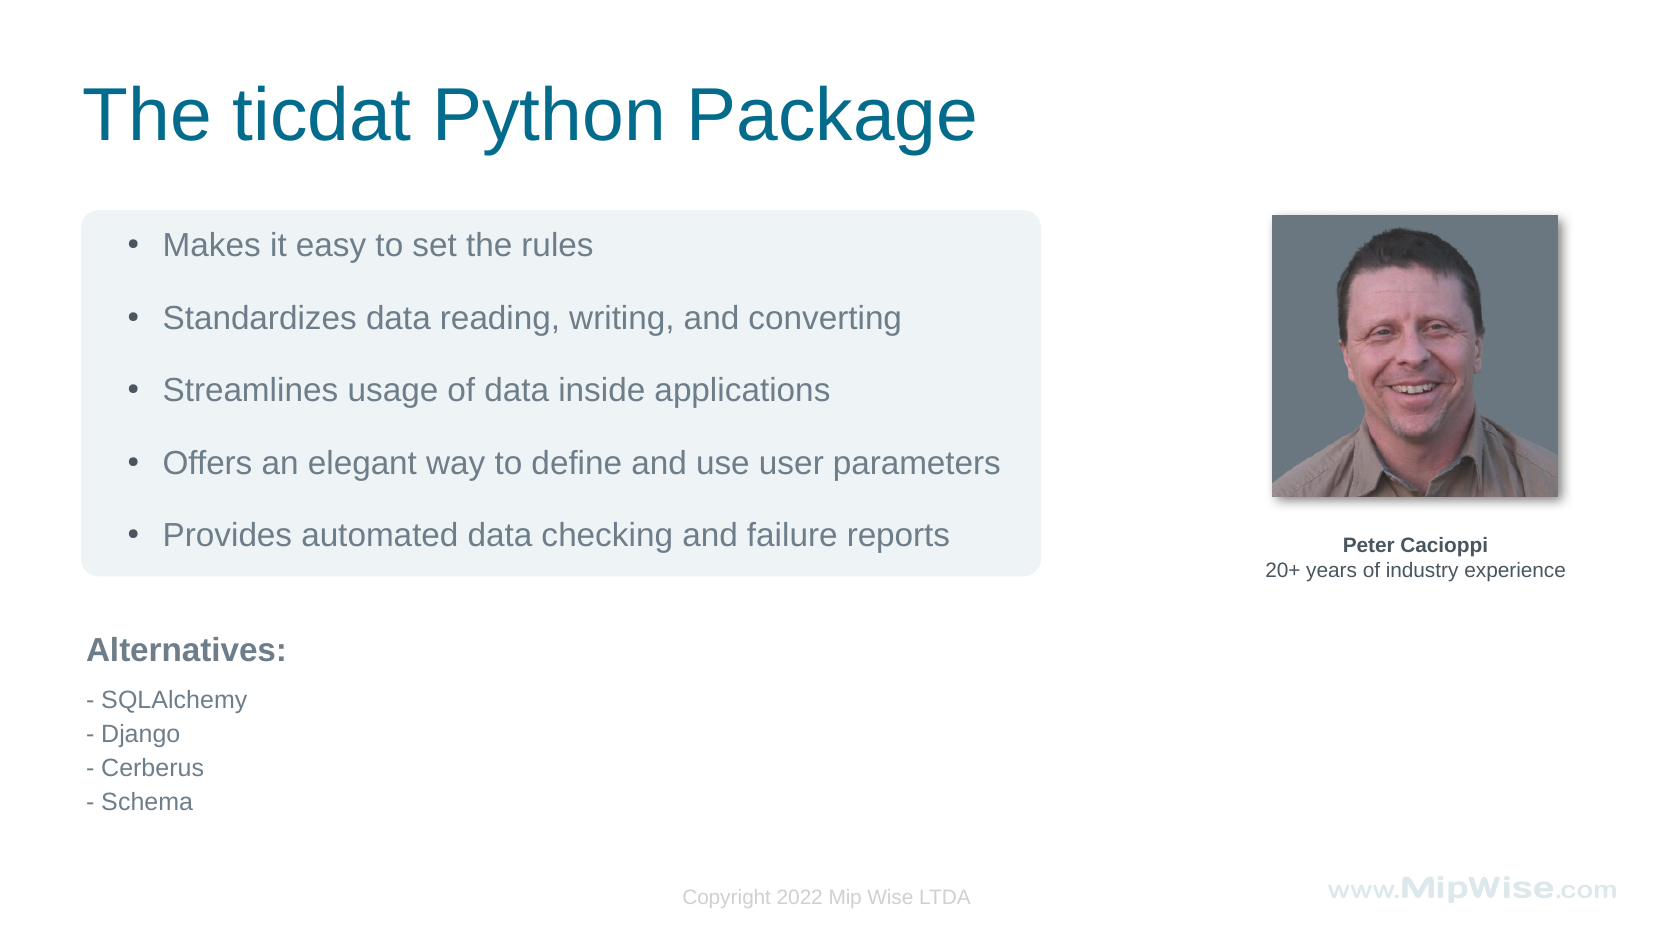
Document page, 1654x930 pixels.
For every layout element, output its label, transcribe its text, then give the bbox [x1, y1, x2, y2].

text_box Copyright 2022 Mip Wise LTDA [665, 877, 987, 917]
text_box [80, 210, 1041, 577]
text_box Peter Cacioppi 20+ years of industry experience [1236, 526, 1595, 590]
picture [1272, 215, 1558, 497]
text_box Alternatives: - SQLAlchemy - Django - Cerberus - Schema [71, 623, 413, 855]
title The ticdat Python Package [82, 37, 1571, 193]
text_box [1315, 862, 1628, 917]
text_box Makes it easy to set the rules Standardizes data reading, writing, and converting Streamlines usage of data inside applications Offers an elegant way to define and use user parameters Provides automated data checking and failure reports [112, 219, 1051, 563]
